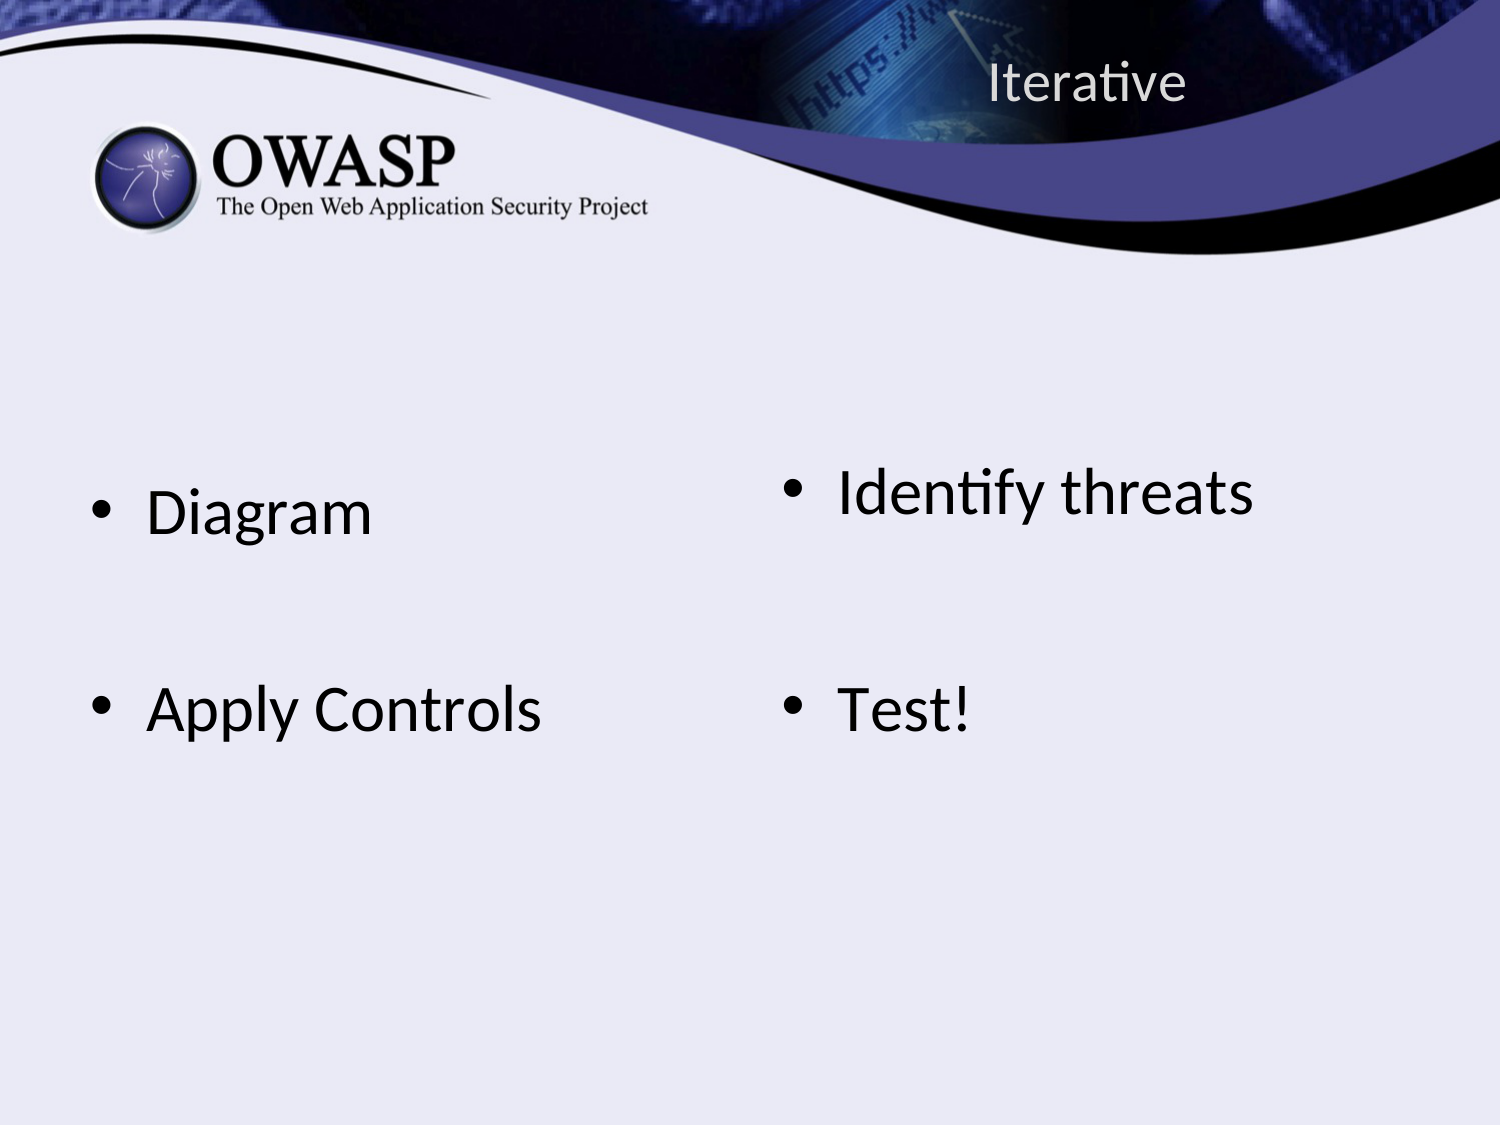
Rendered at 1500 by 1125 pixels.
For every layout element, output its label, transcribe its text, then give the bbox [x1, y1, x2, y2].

list Diagram [75, 460, 734, 656]
list Test! [766, 656, 1426, 1017]
list Apply Controls [75, 656, 734, 1017]
list Identify threats [766, 439, 1426, 615]
title Iterative [699, 0, 1476, 156]
picture [0, 0, 1500, 1125]
